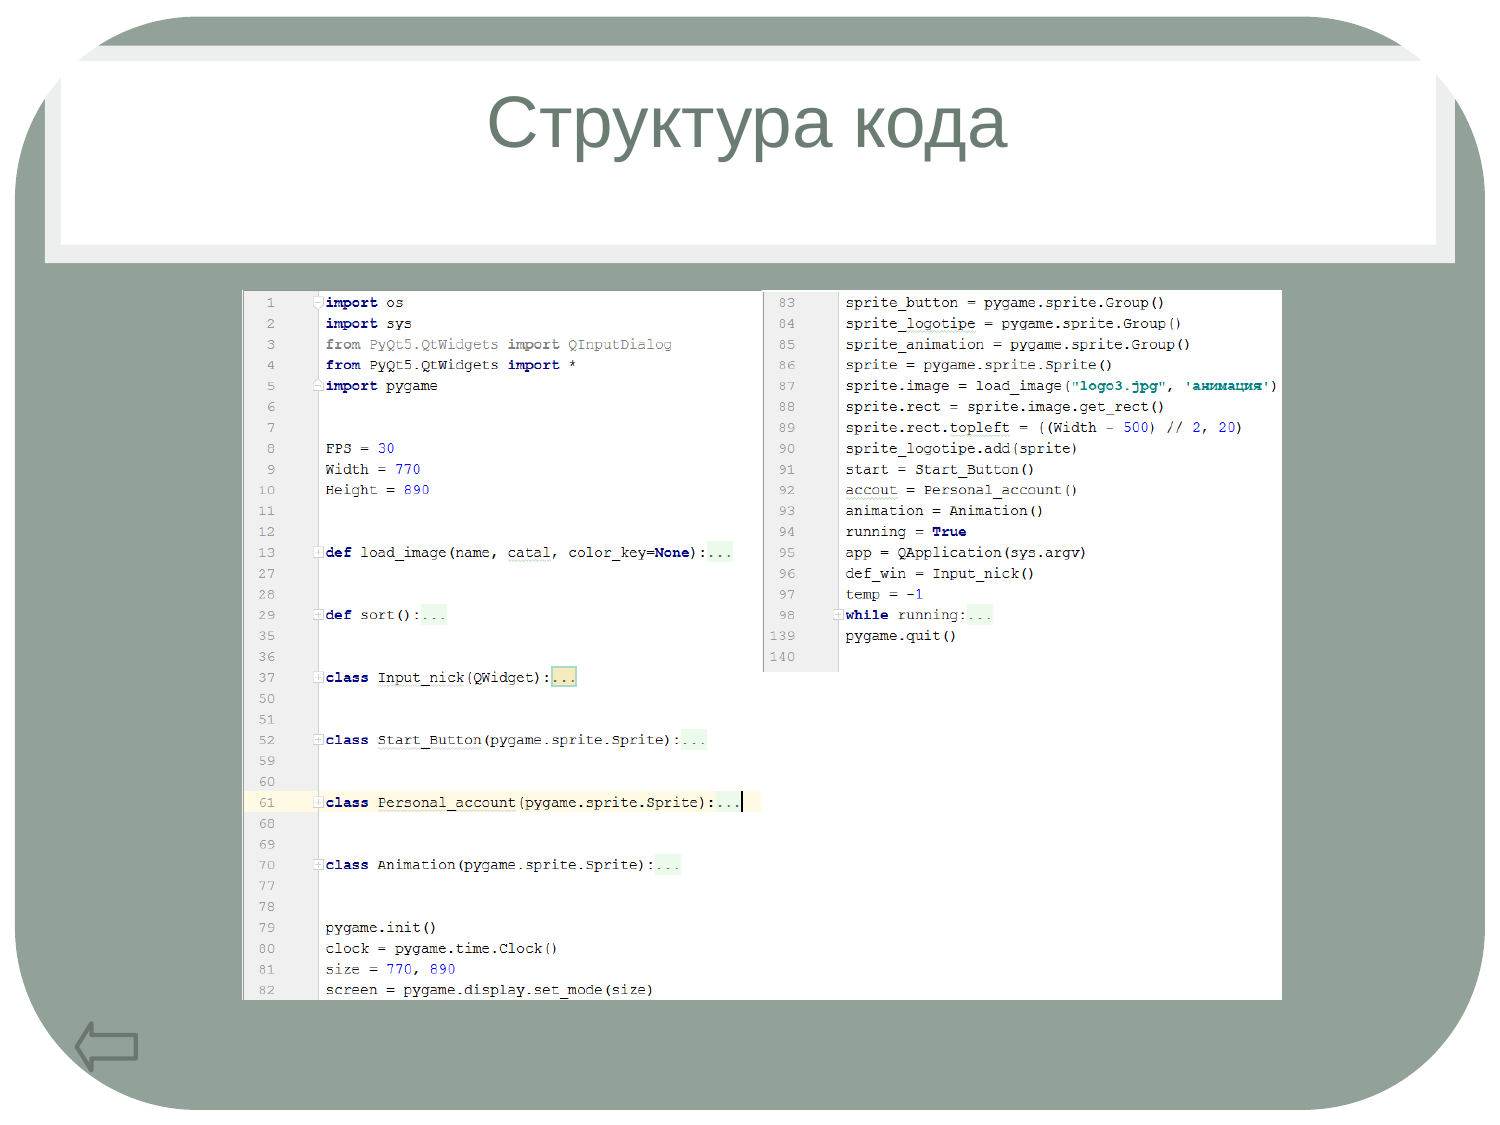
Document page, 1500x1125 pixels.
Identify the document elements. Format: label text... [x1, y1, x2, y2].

text_box [76, 1023, 136, 1071]
picture [242, 290, 1282, 1000]
title Структура кода [69, 66, 1425, 238]
